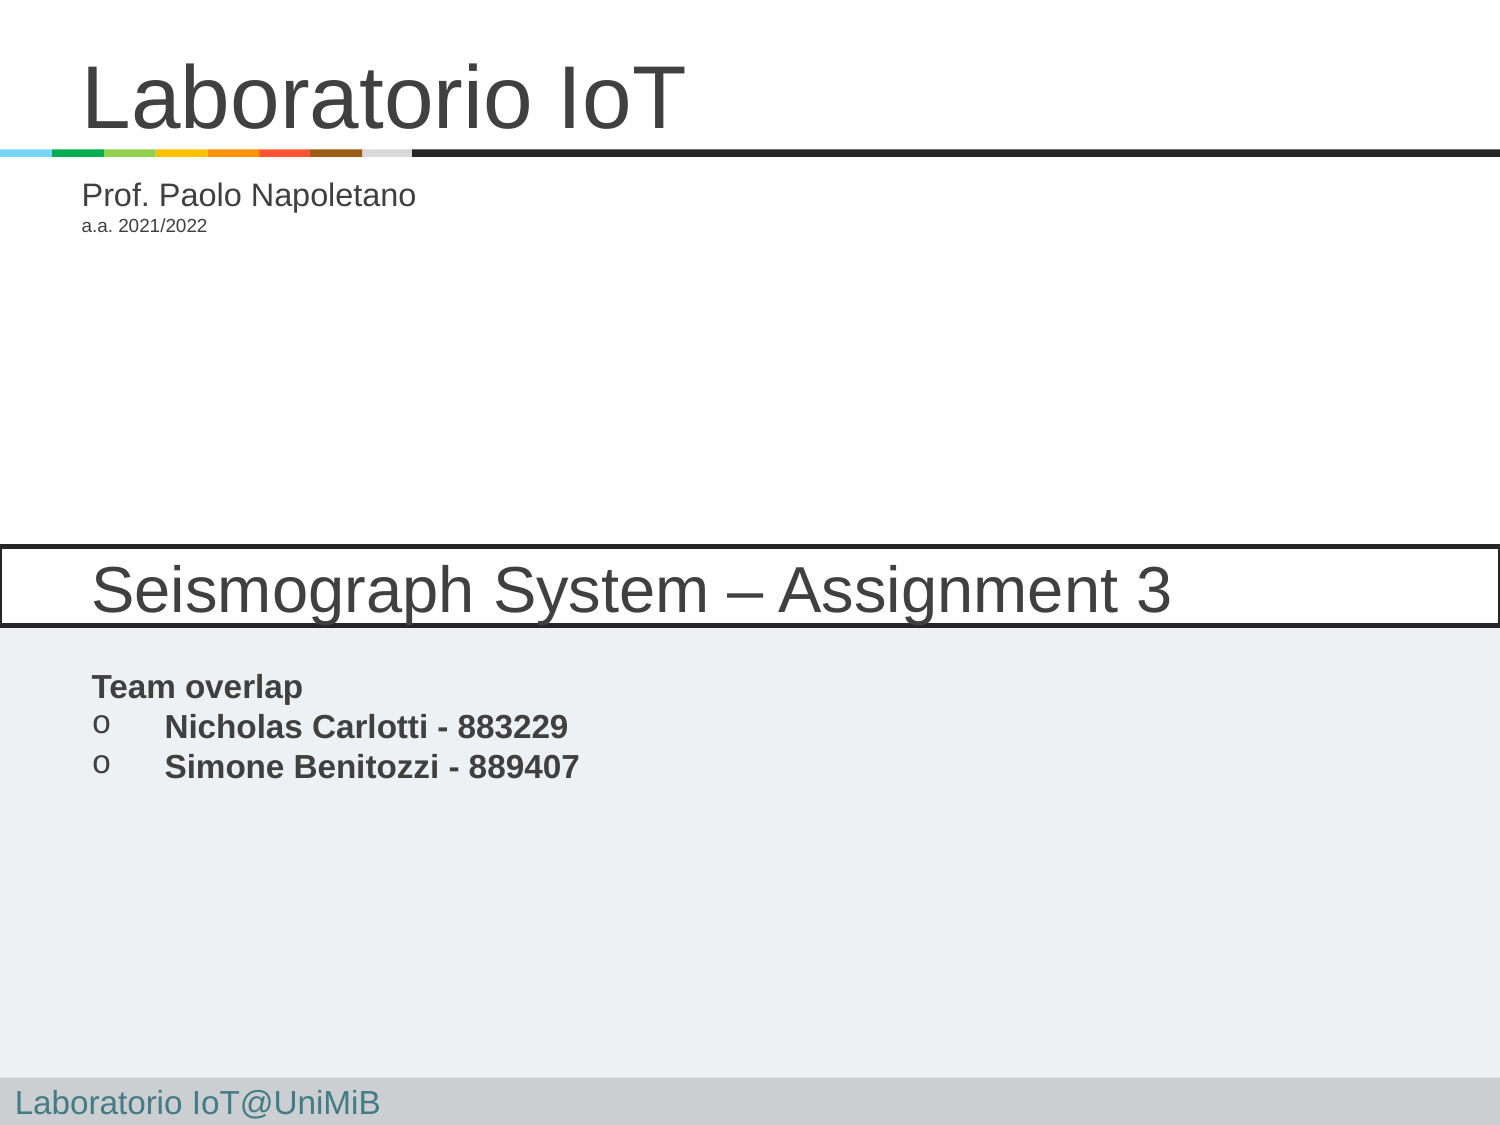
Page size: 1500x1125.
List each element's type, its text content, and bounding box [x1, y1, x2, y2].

text_box [0, 149, 1500, 157]
text_box [0, 628, 1500, 1125]
text_box Seismograph System – Assignment 3 Team overlap Nicholas Carlotti - 883229 Simone Benitozzi - 889407 [77, 540, 1432, 792]
text_box Laboratorio IoT Prof. Paolo Napoletano a.a. 2021/2022 [67, 32, 1442, 149]
text_box Laboratorio IoT Prof. Paolo Napoletano a.a. 2021/2022 [67, 157, 1442, 243]
